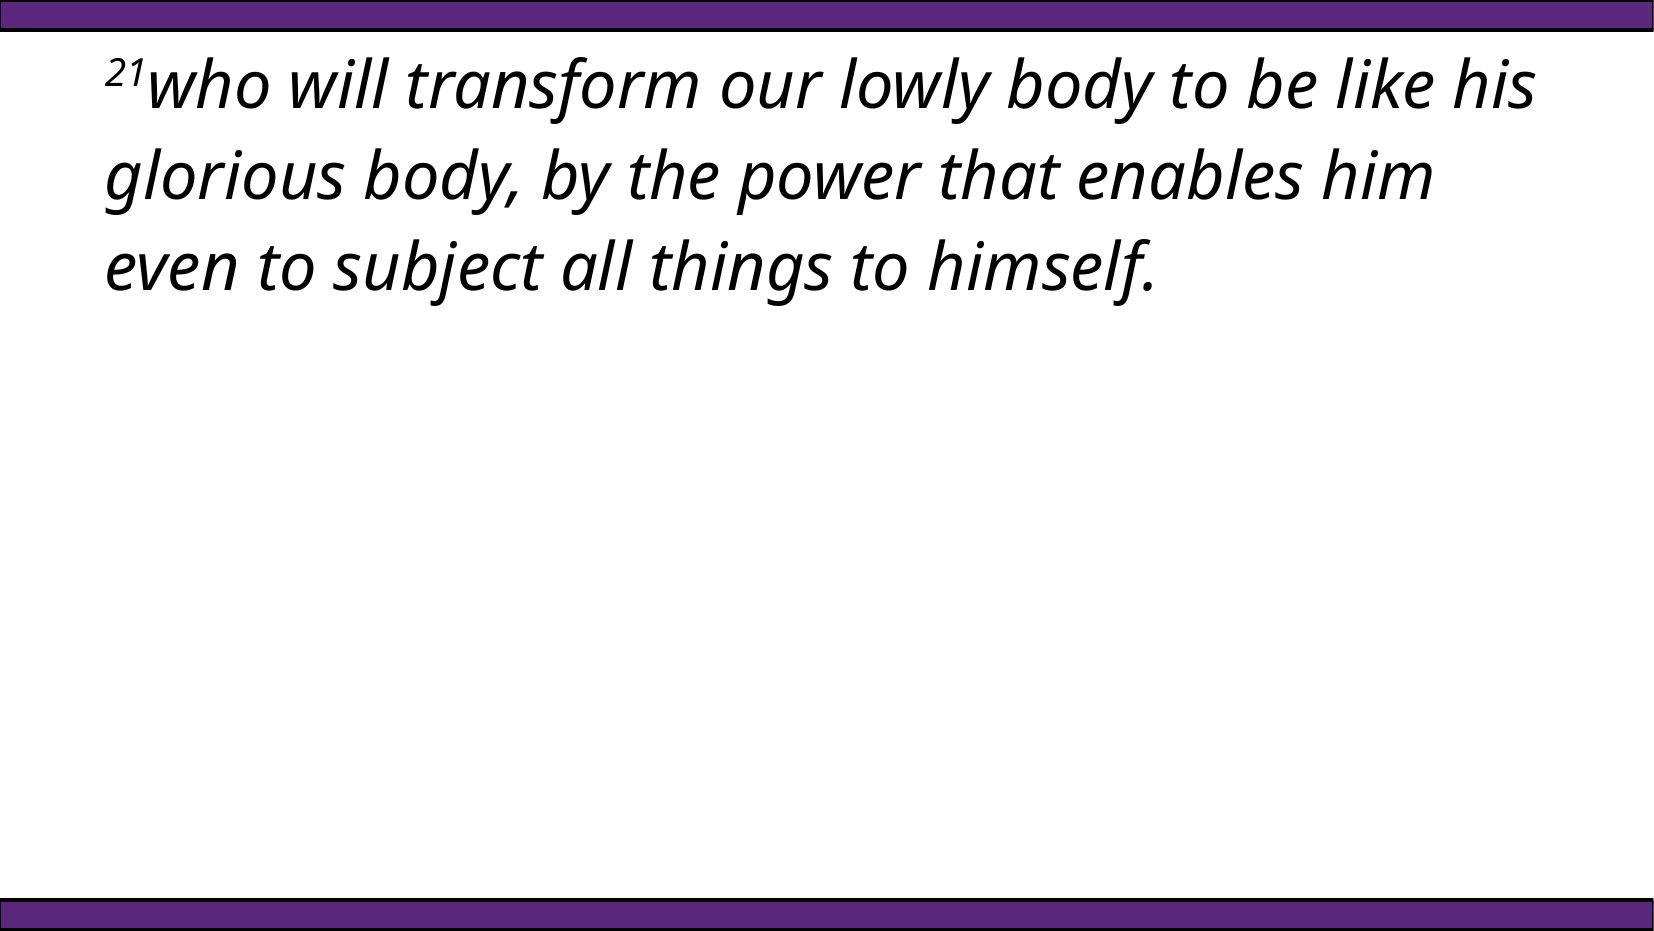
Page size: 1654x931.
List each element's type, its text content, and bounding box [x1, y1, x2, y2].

text_box 21who will transform our lowly body to be like his glorious body, by the power that enables him even to subject all things to himself. [90, 30, 1576, 312]
text_box [0, 900, 1654, 931]
picture [0, 31, 1654, 900]
text_box [0, 0, 1654, 31]
